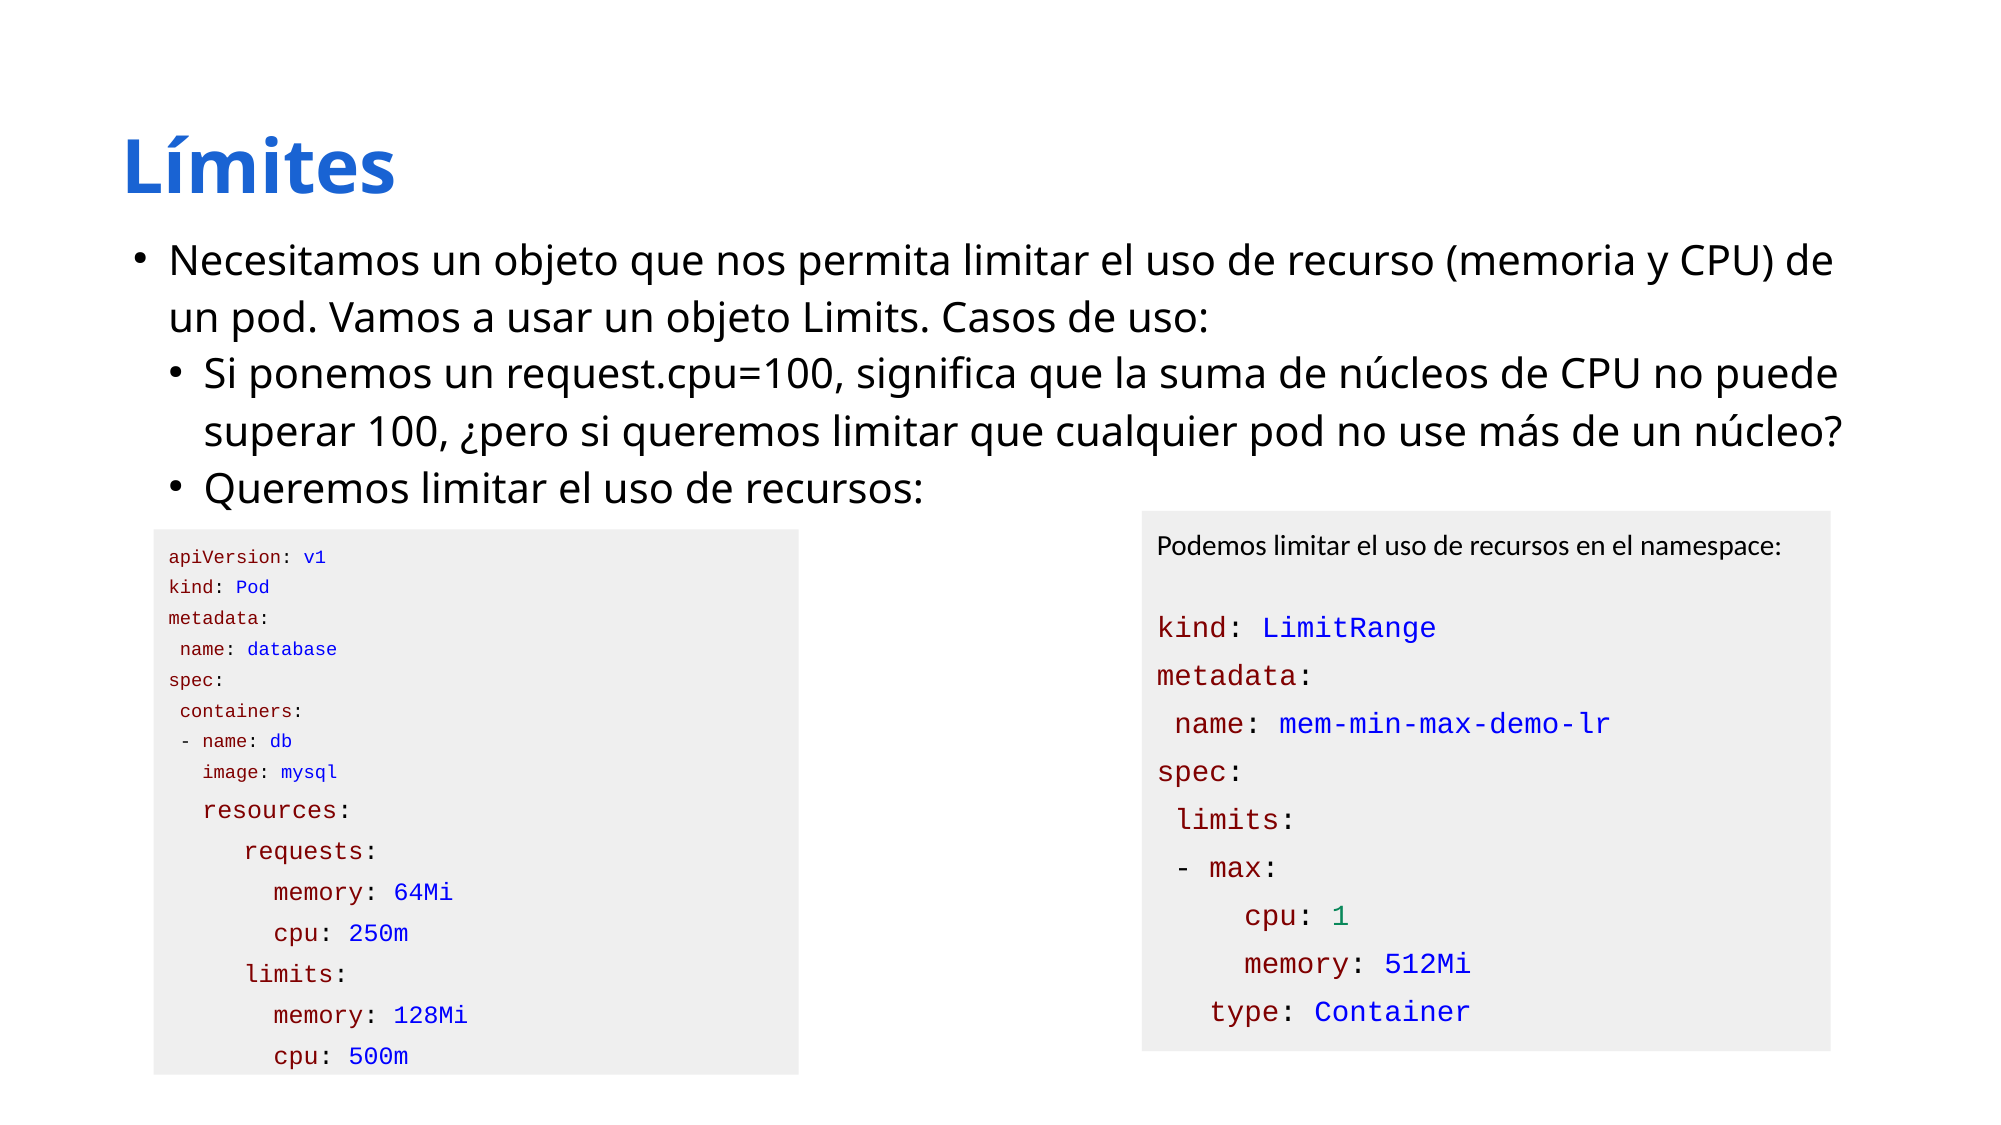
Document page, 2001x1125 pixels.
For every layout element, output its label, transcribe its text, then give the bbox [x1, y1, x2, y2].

text_box Necesitamos un objeto que nos permita limitar el uso de recurso (memoria y CPU) de un pod. Vamos a usar un objeto Limits. Casos de uso: Si ponemos un request.cpu=100, significa que la suma de núcleos de CPU no puede superar 100, ¿pero si queremos limitar que cualquier pod no use más de un núcleo? Queremos limitar el uso de recursos: [118, 222, 1878, 1016]
text_box apiVersion: v1 kind: Pod metadata: name: database spec: containers: - name: db image: mysql resources: requests: memory: 64Mi cpu: 250m limits: memory: 128Mi cpu: 500m [153, 529, 799, 1075]
text_box Podemos limitar el uso de recursos en el namespace: kind: LimitRange metadata: name: mem-min-max-demo-lr spec: limits: - max: cpu: 1 memory: 512Mi type: Container [1141, 510, 1831, 1052]
text_box Límites [106, 106, 1878, 293]
